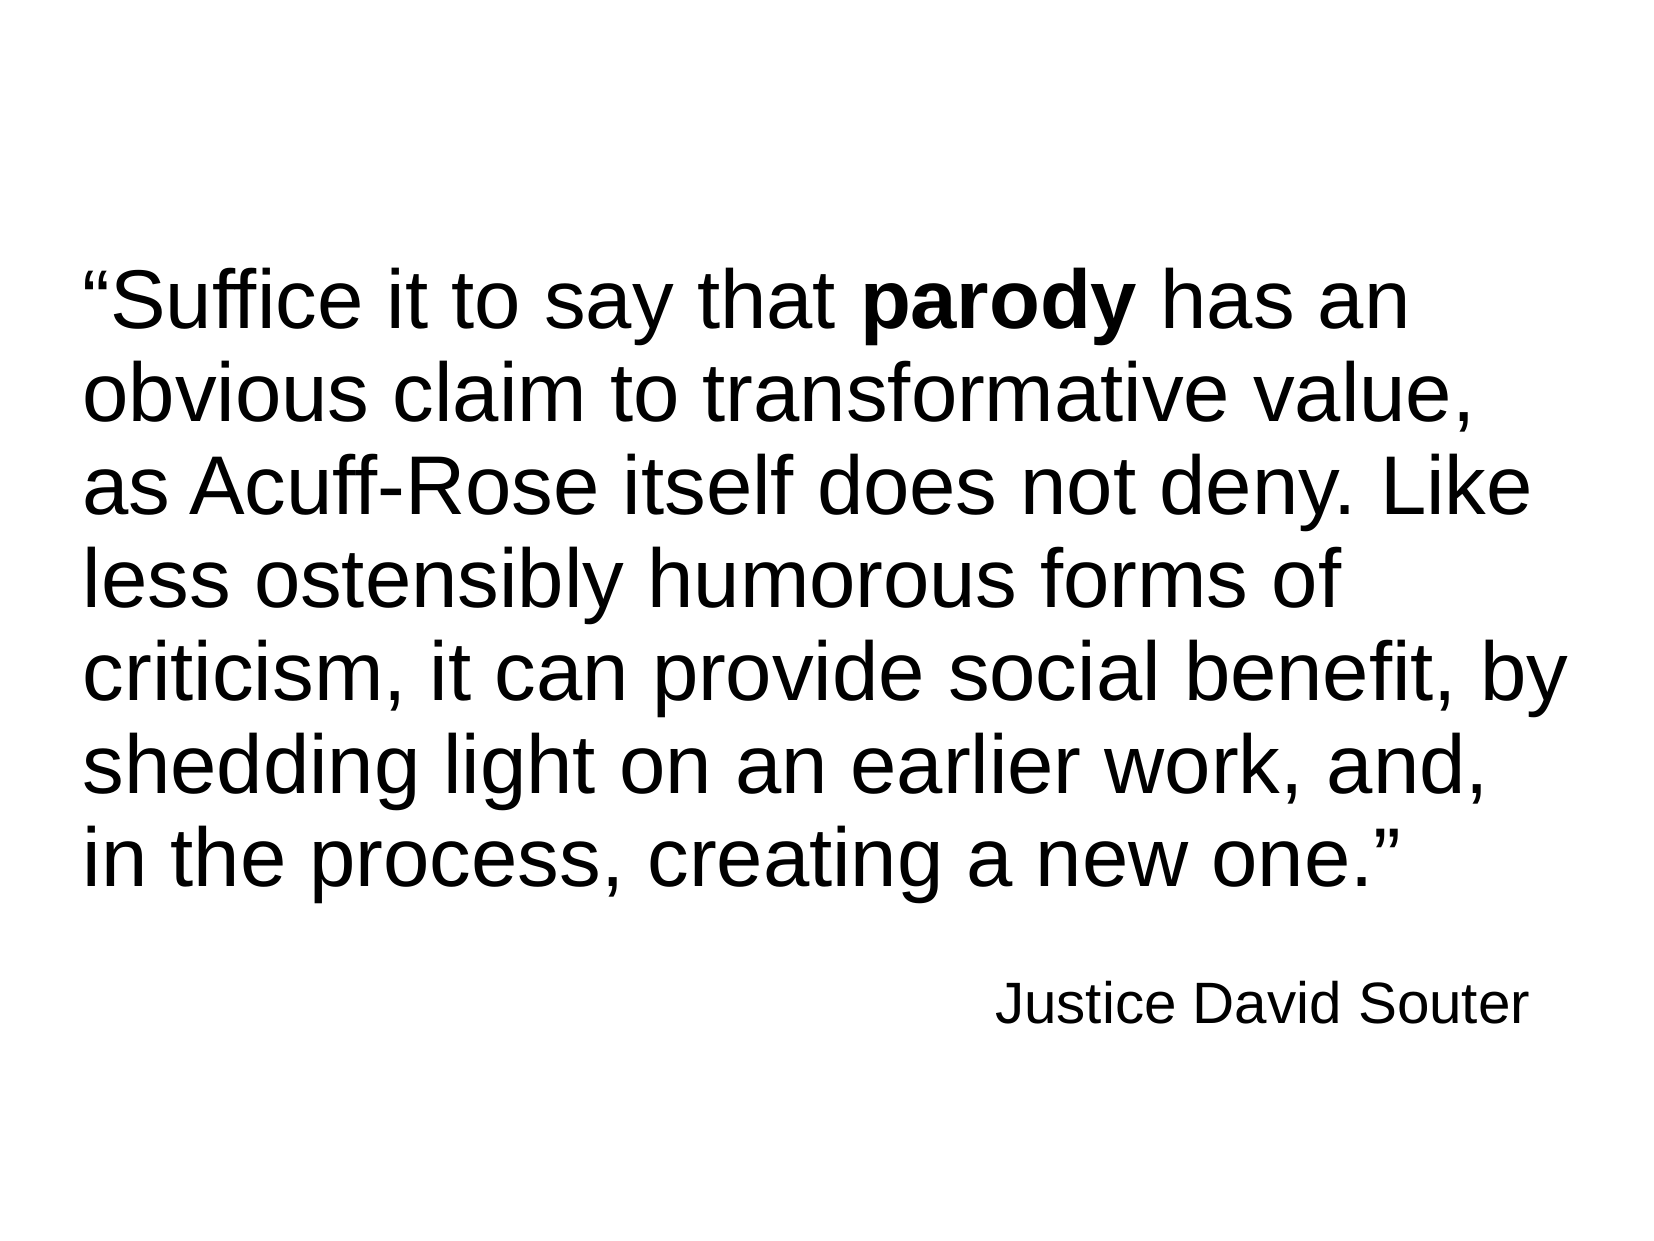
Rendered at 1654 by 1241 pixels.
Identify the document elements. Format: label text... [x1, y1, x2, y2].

subtitle “Suffice it to say that parody has an obvious claim to transformative value, as Acuff-Rose itself does not deny. Like less ostensibly humorous forms of criticism, it can provide social benefit, by shedding light on an earlier work, and, in the process, creating a new one.” [82, 56, 1571, 1102]
text_box Justice David Souter [980, 963, 1618, 1044]
